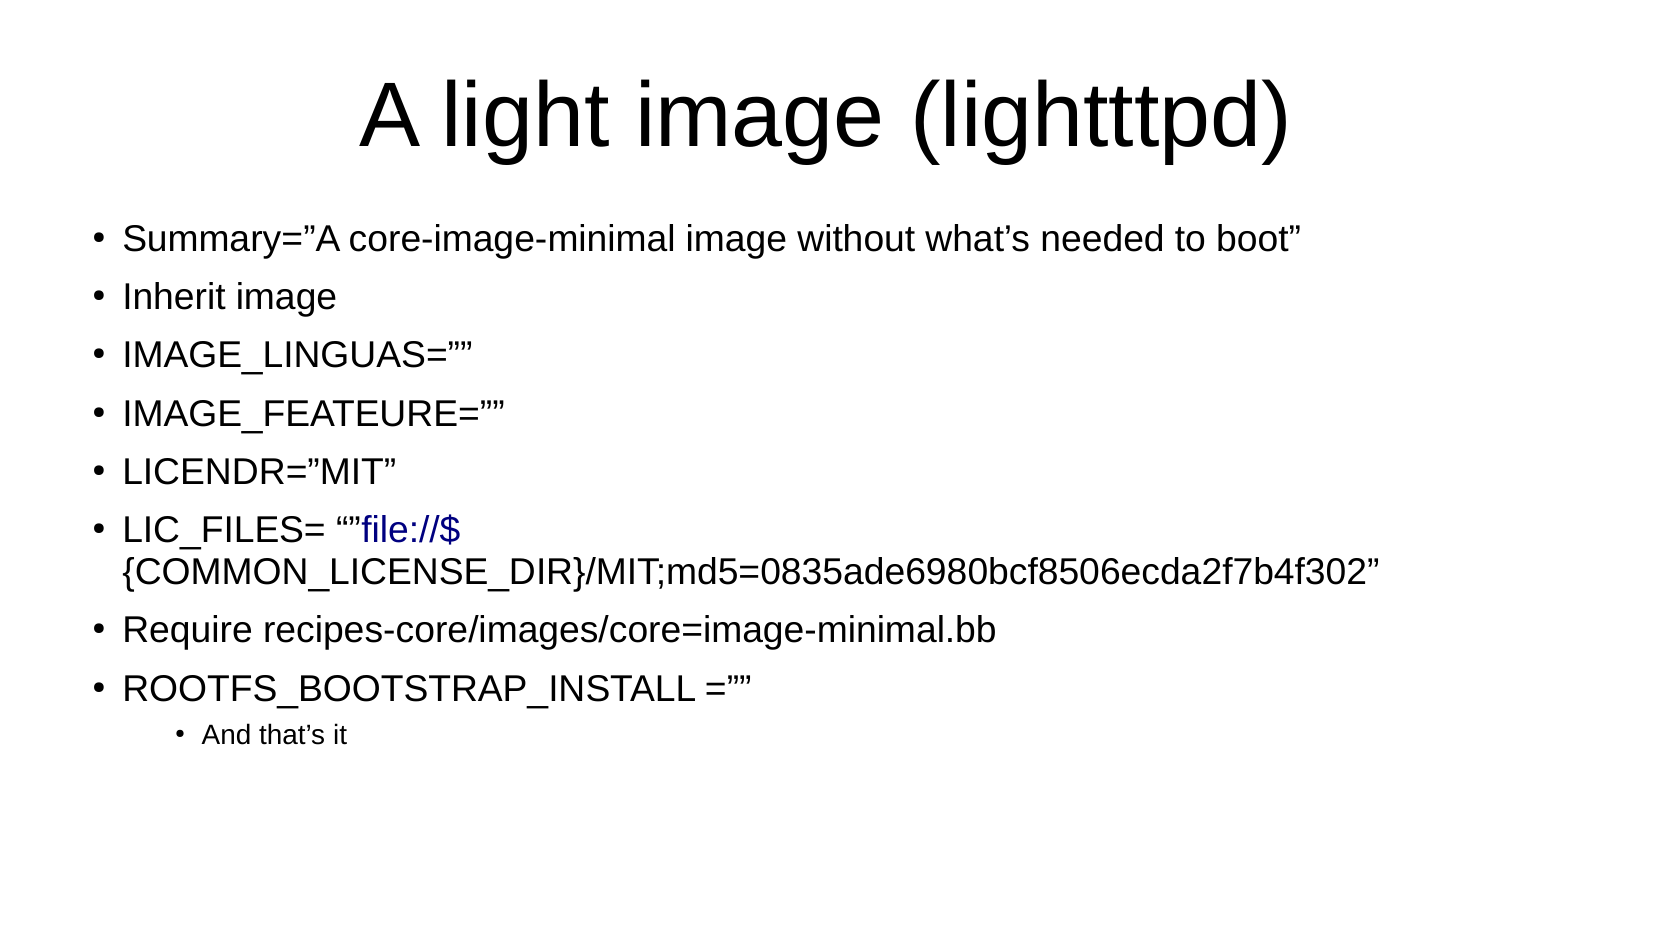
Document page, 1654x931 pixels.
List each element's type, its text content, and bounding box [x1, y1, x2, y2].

list Summary=”A core-image-minimal image without what’s needed to boot” Inherit image IMAGE_LINGUAS=”” IMAGE_FEATEURE=”” LICENDR=”MIT” LIC_FILES= “”file://${COMMON_LICENSE_DIR}/MIT;md5=0835ade6980bcf8506ecda2f7b4f302” Require recipes-core/images/core=image-minimal.bb ROOTFS_BOOTSTRAP_INSTALL =”” And that’s it [82, 217, 1571, 758]
title A light image (lightttpd) [82, 37, 1571, 193]
